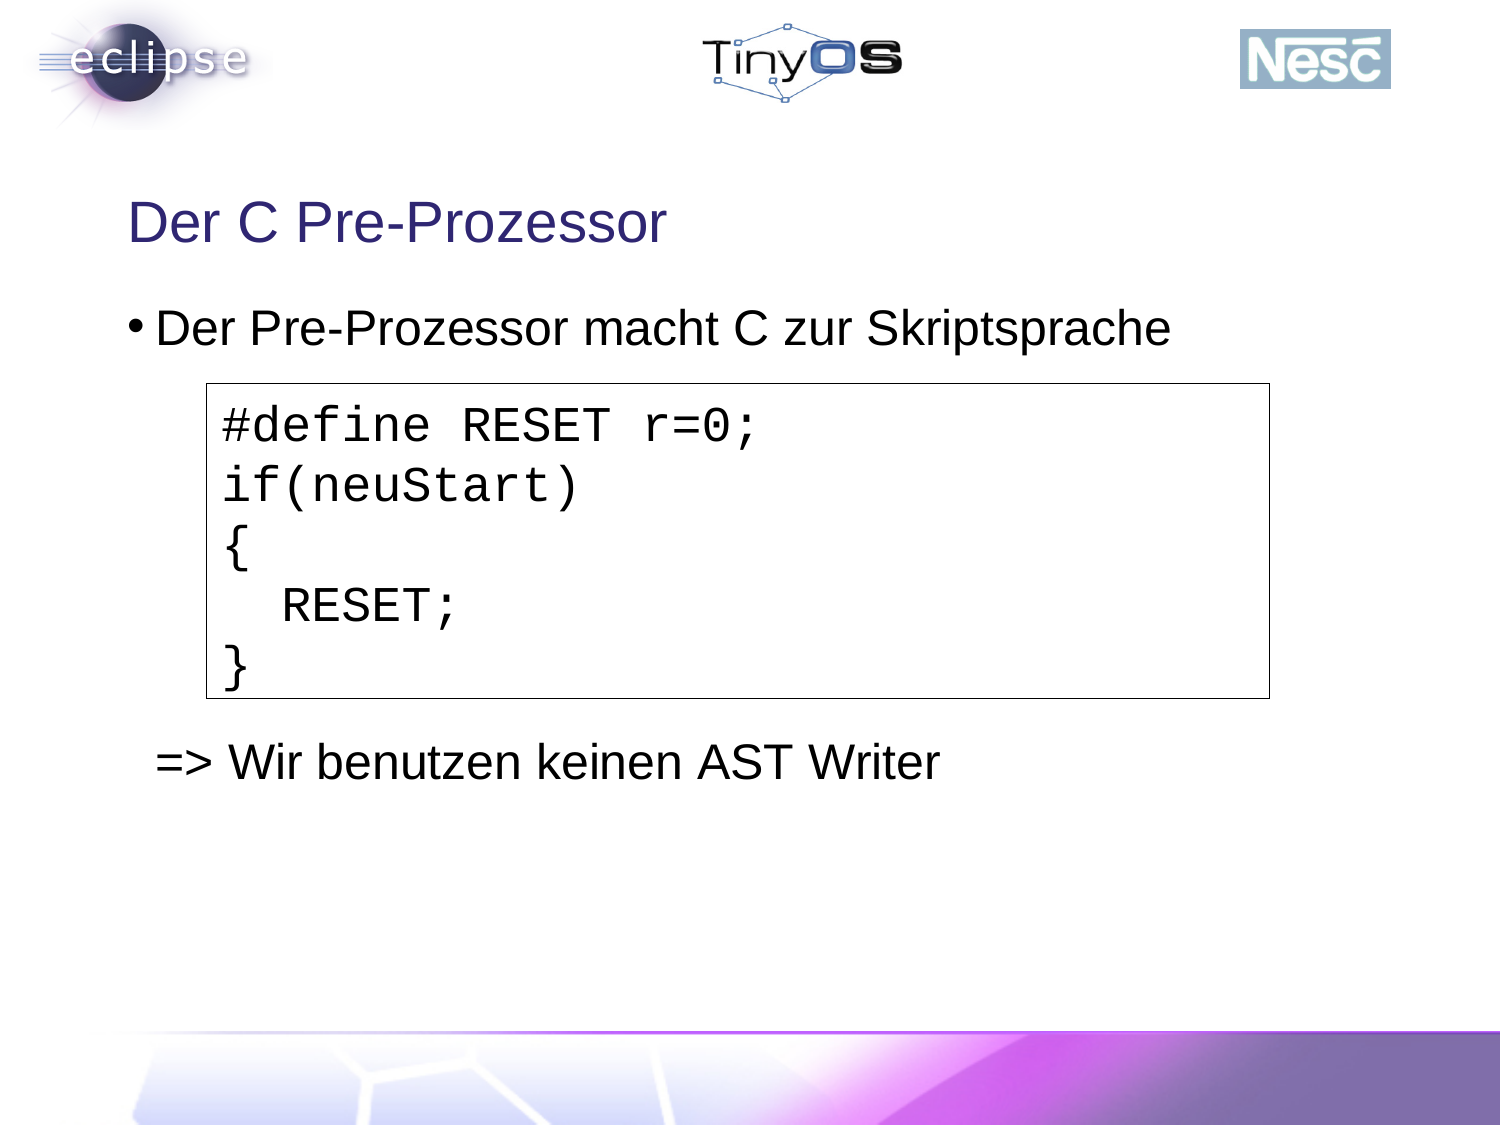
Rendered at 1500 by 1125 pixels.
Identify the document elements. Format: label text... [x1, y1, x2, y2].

picture [696, 23, 904, 103]
title Der C Pre-Prozessor [112, 140, 1388, 287]
picture [1240, 29, 1391, 89]
picture [23, 0, 273, 130]
text_box #define RESET r=0; if(neuStart) { RESET; } [206, 383, 1270, 699]
list Der Pre-Prozessor macht C zur Skriptsprache => Wir benutzen keinen AST Writer [112, 287, 1388, 1030]
picture [0, 1031, 1500, 1125]
